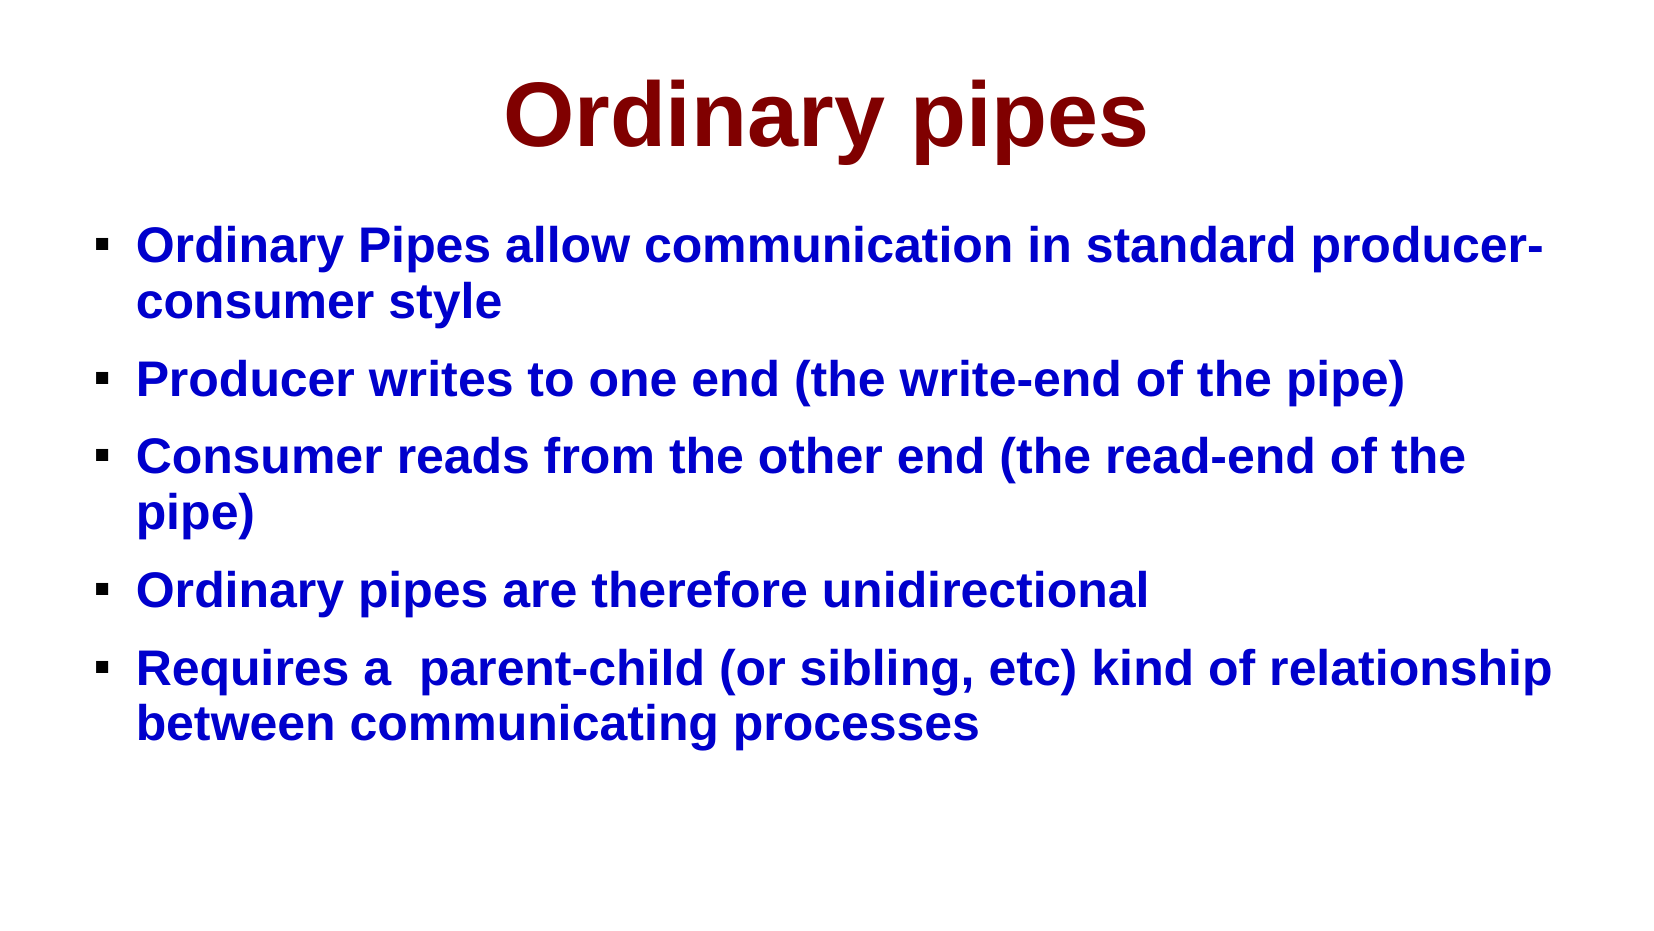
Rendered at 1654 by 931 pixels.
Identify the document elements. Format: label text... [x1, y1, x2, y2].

list Ordinary Pipes allow communication in standard producer-consumer style Producer writes to one end (the write-end of the pipe) Consumer reads from the other end (the read-end of the pipe) Ordinary pipes are therefore unidirectional Requires a parent-child (or sibling, etc) kind of relationship between communicating processes [82, 217, 1571, 757]
title Ordinary pipes [82, 37, 1571, 193]
